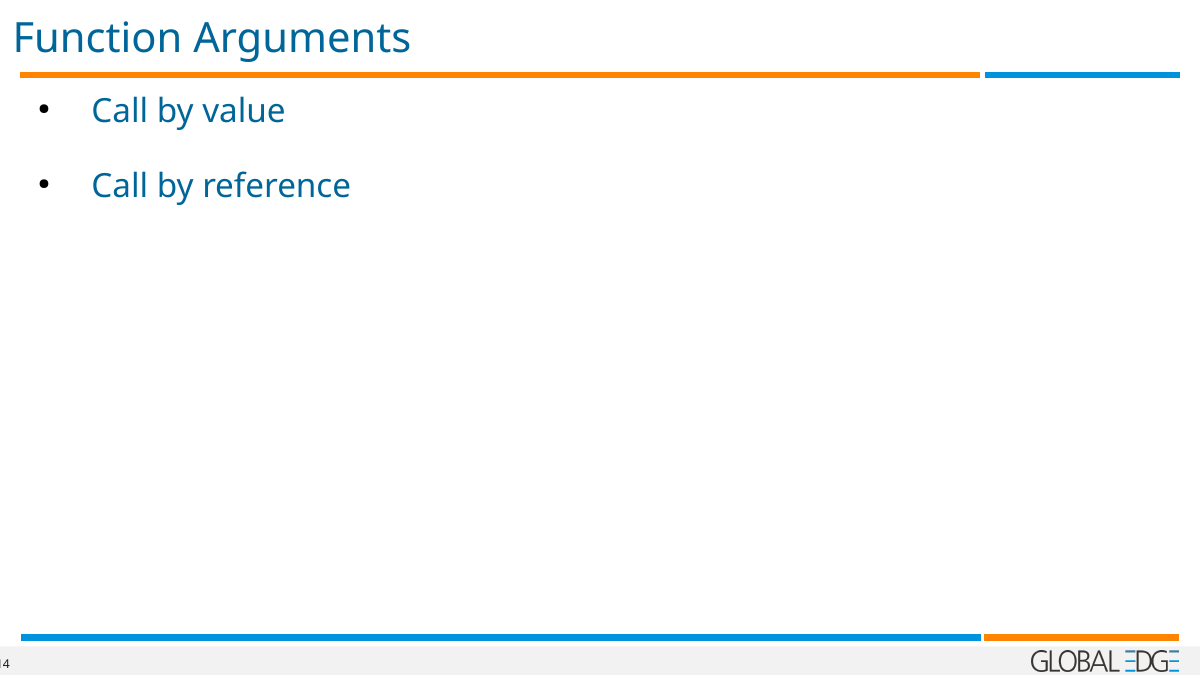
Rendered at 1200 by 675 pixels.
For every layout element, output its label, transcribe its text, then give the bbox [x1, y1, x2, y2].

picture [1031, 650, 1179, 672]
list Call by value Call by reference [20, 87, 1179, 628]
title Function Arguments [12, 9, 1088, 63]
